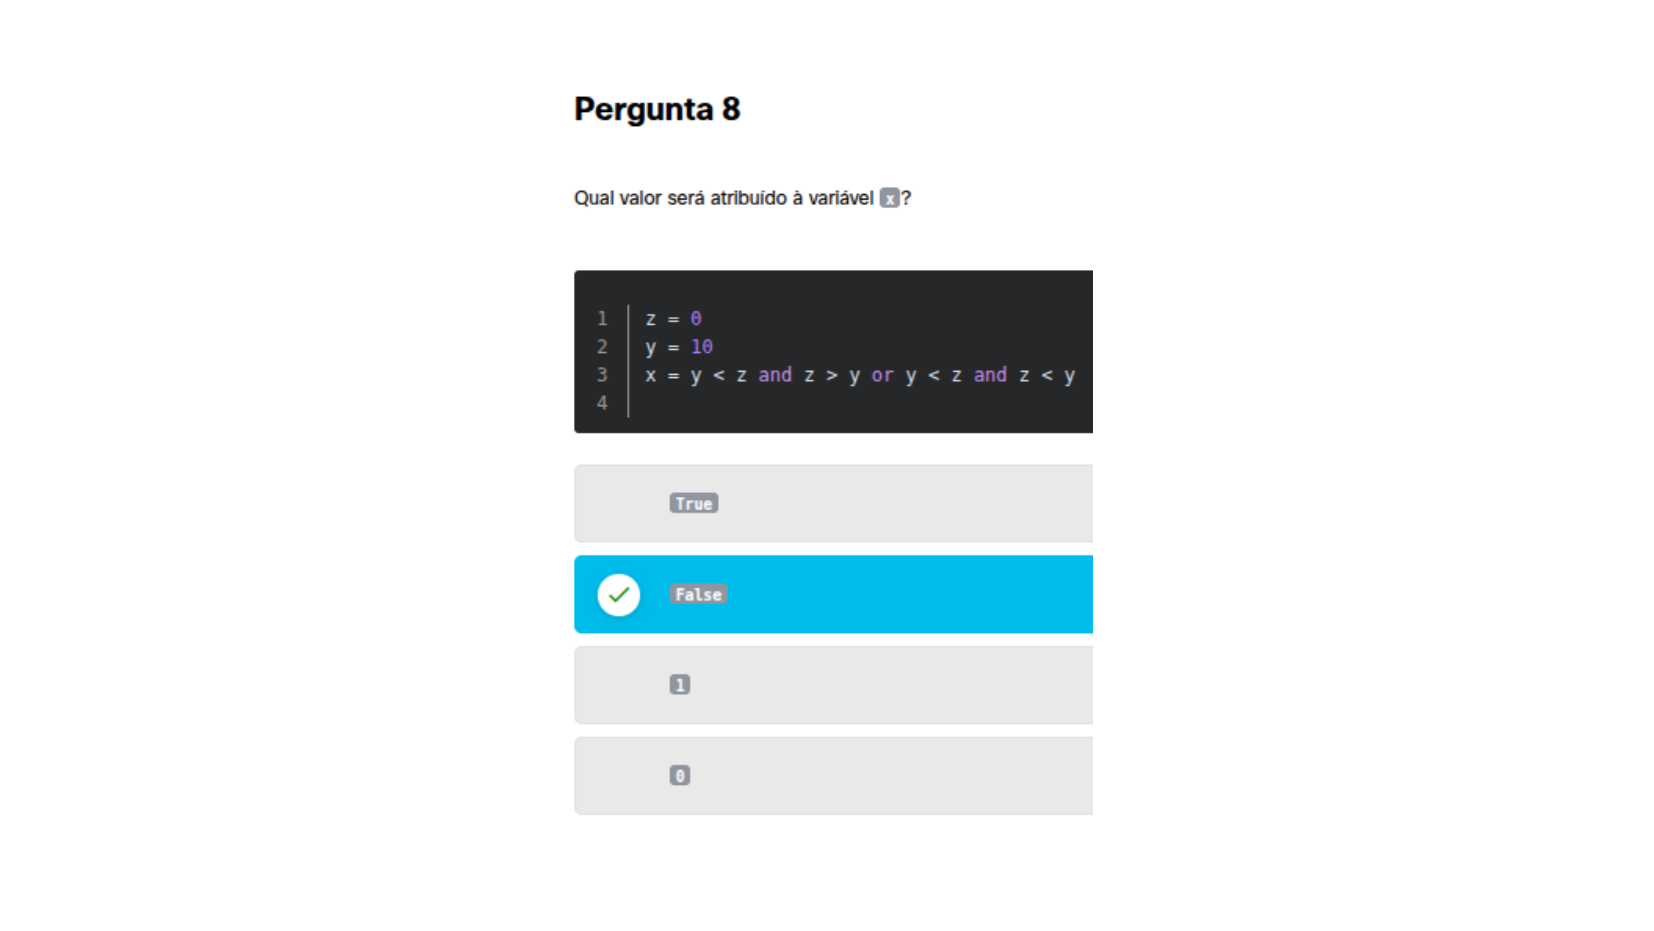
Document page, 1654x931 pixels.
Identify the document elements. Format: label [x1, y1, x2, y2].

picture [598, 574, 640, 616]
picture [562, 75, 1093, 856]
picture [670, 584, 727, 603]
